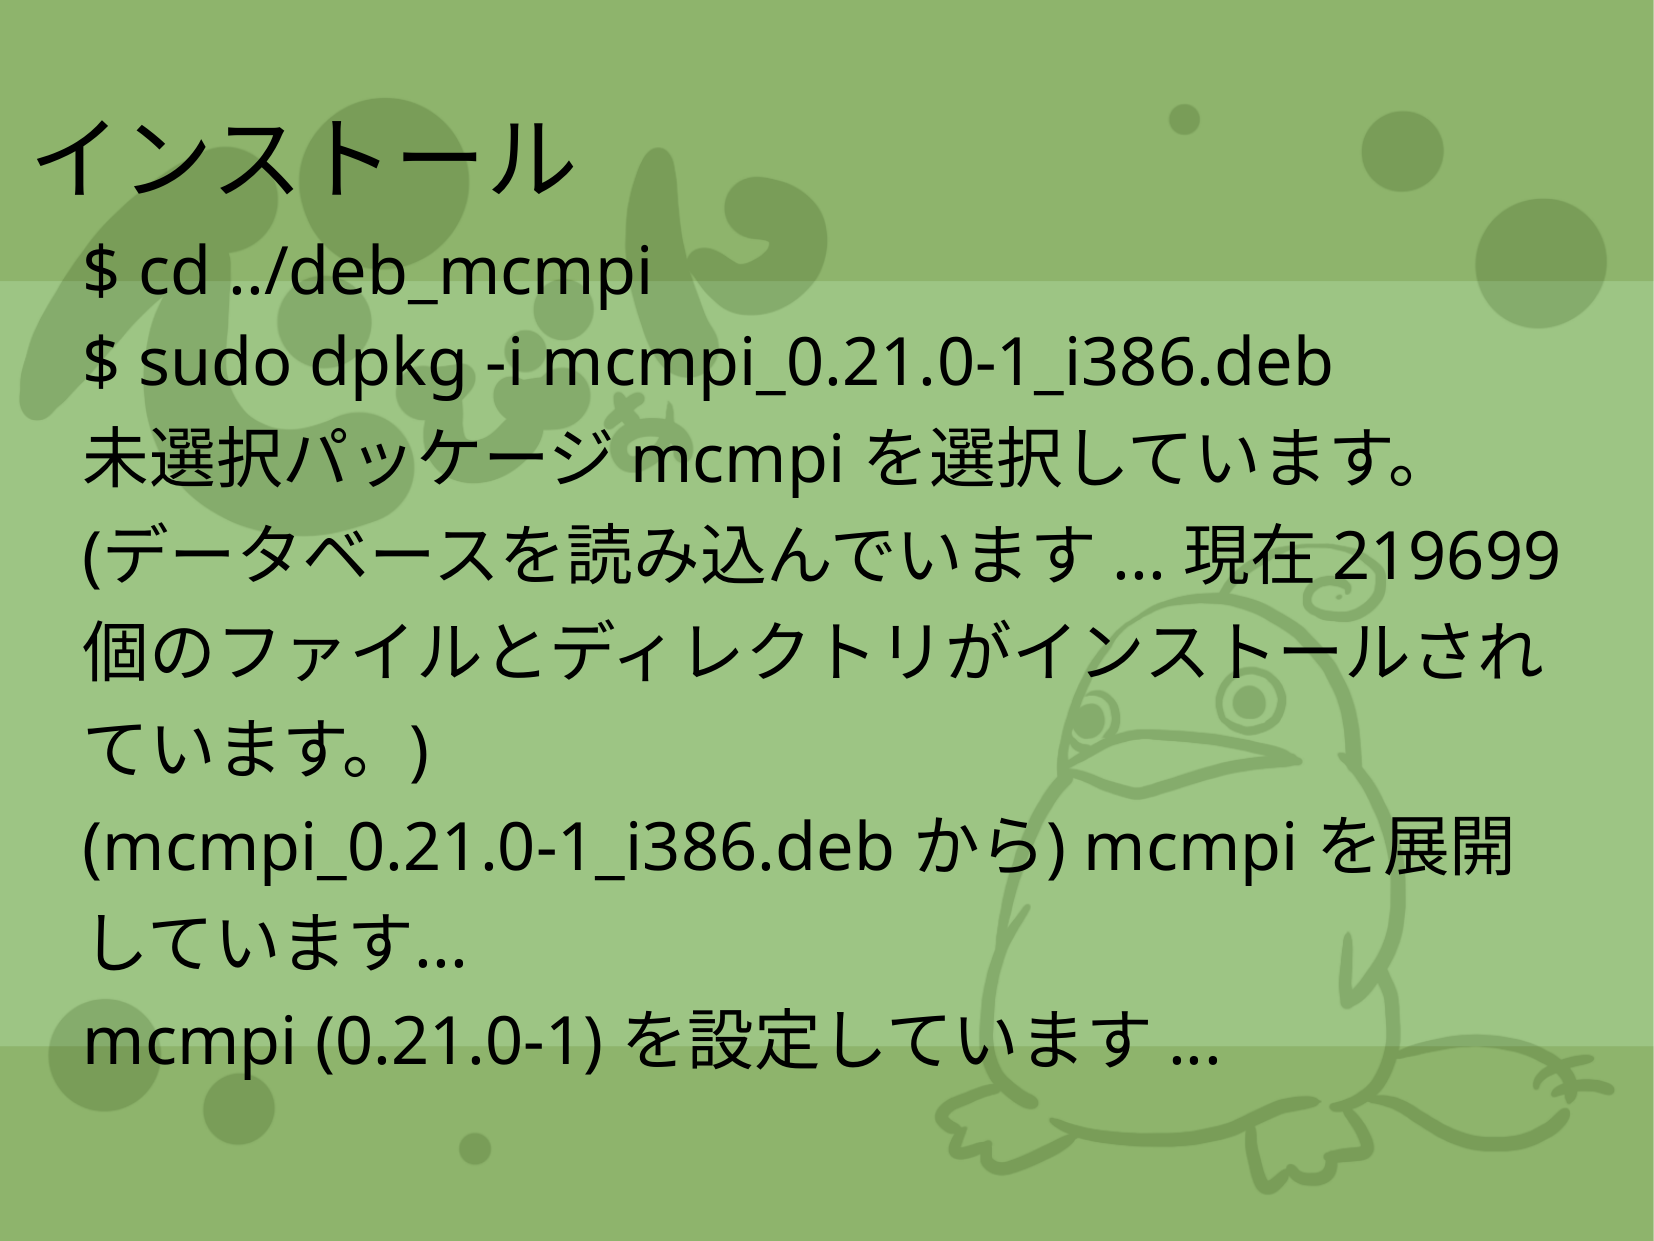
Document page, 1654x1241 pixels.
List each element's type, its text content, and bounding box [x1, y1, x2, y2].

subtitle $ cd ../deb_mcmpi $ sudo dpkg -i mcmpi_0.21.0-1_i386.deb 未選択パッケージ mcmpi を選択しています。 (データベースを読み込んでいます ... 現在 219699 個のファイルとディレクトリがインストールされています。) (mcmpi_0.21.0-1_i386.deb から) mcmpi を展開しています... mcmpi (0.21.0-1) を設定しています ... [82, 226, 1571, 1172]
title インストール [29, 49, 1625, 257]
picture [0, 0, 1654, 1241]
